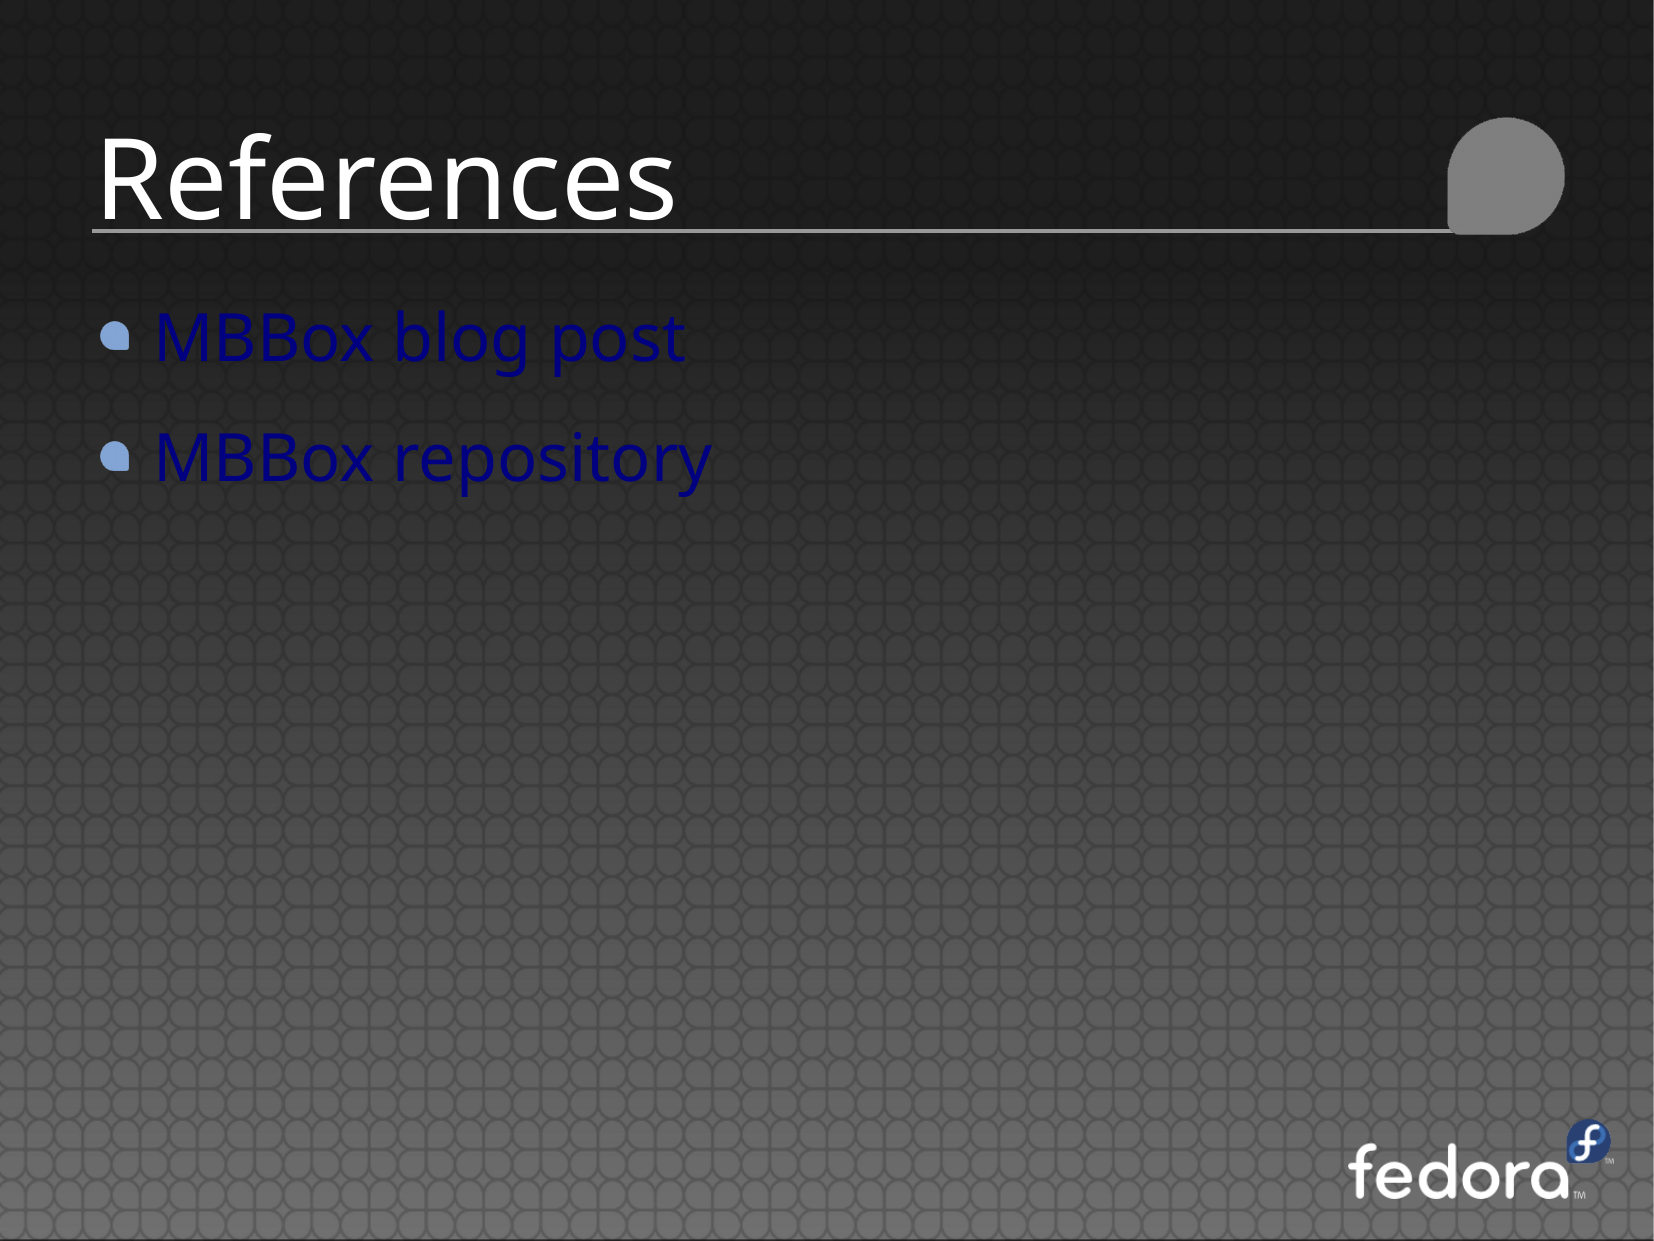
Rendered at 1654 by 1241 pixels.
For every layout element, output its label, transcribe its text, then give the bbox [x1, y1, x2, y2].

picture [0, 0, 1654, 1241]
list MBBox blog post MBBox repository [82, 290, 1571, 1094]
title References [94, 100, 1426, 251]
